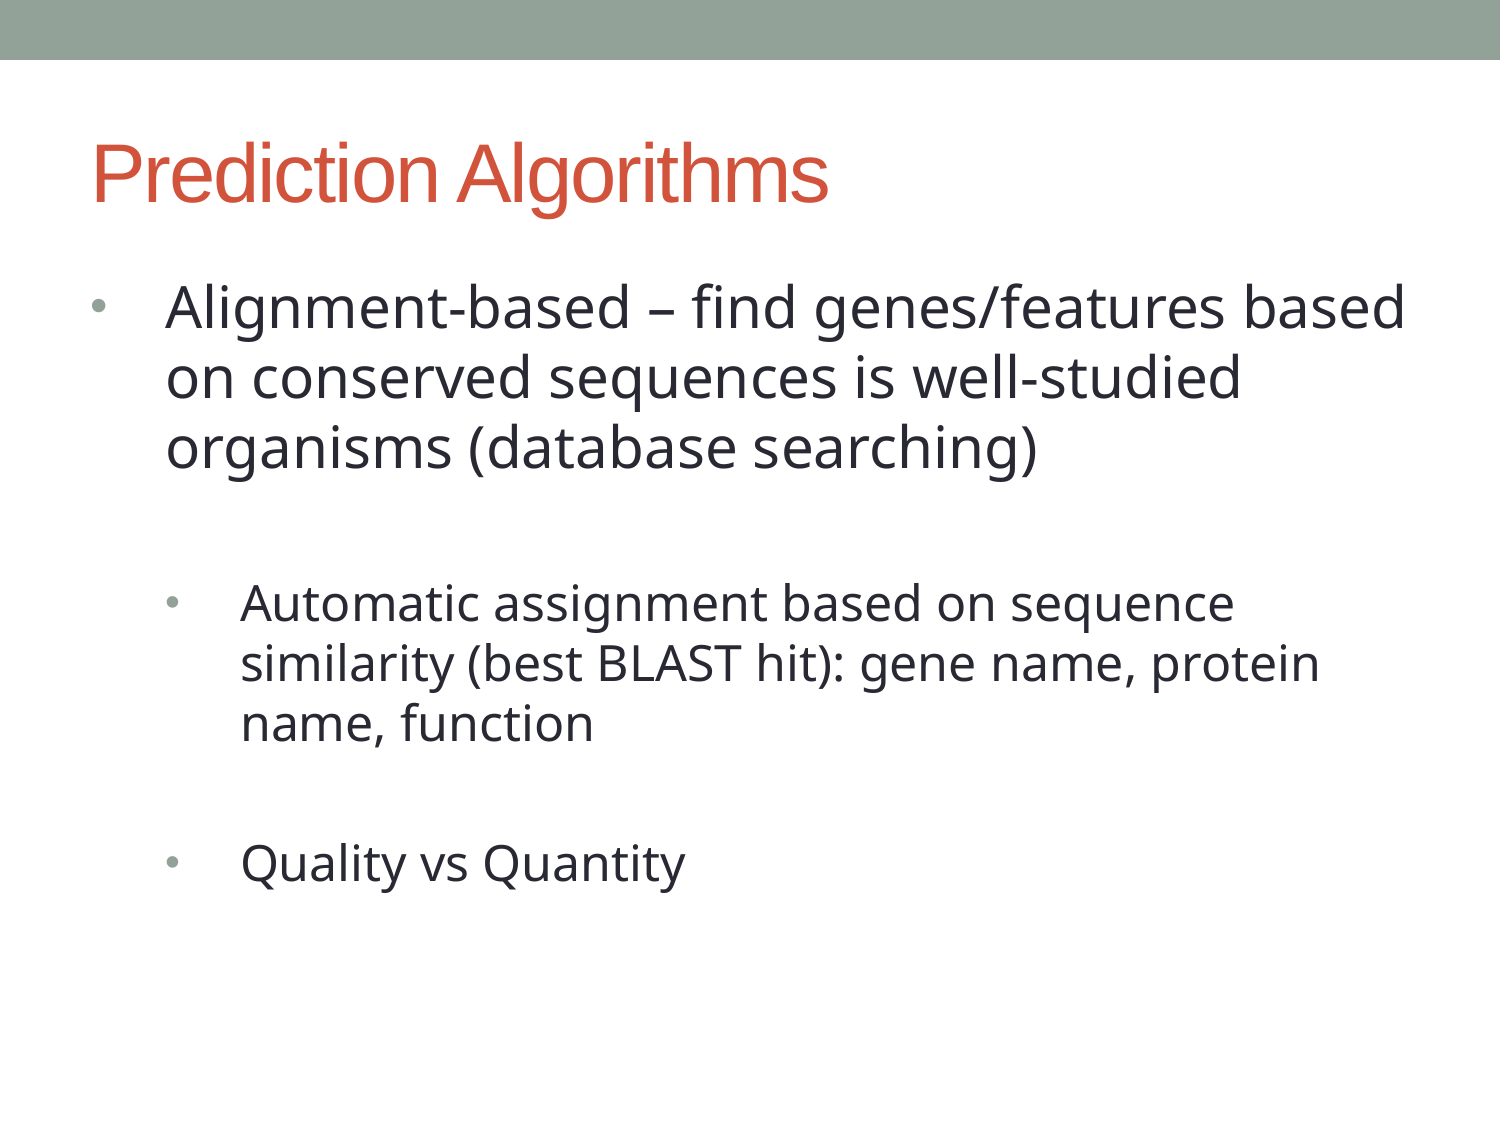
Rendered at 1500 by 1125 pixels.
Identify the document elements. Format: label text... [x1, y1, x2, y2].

list Alignment-based – find genes/features based on conserved sequences is well-studied organisms (database searching) Automatic assignment based on sequence similarity (best BLAST hit): gene name, protein name, function Quality vs Quantity [75, 262, 1425, 1063]
title Prediction Algorithms [75, 87, 1425, 250]
